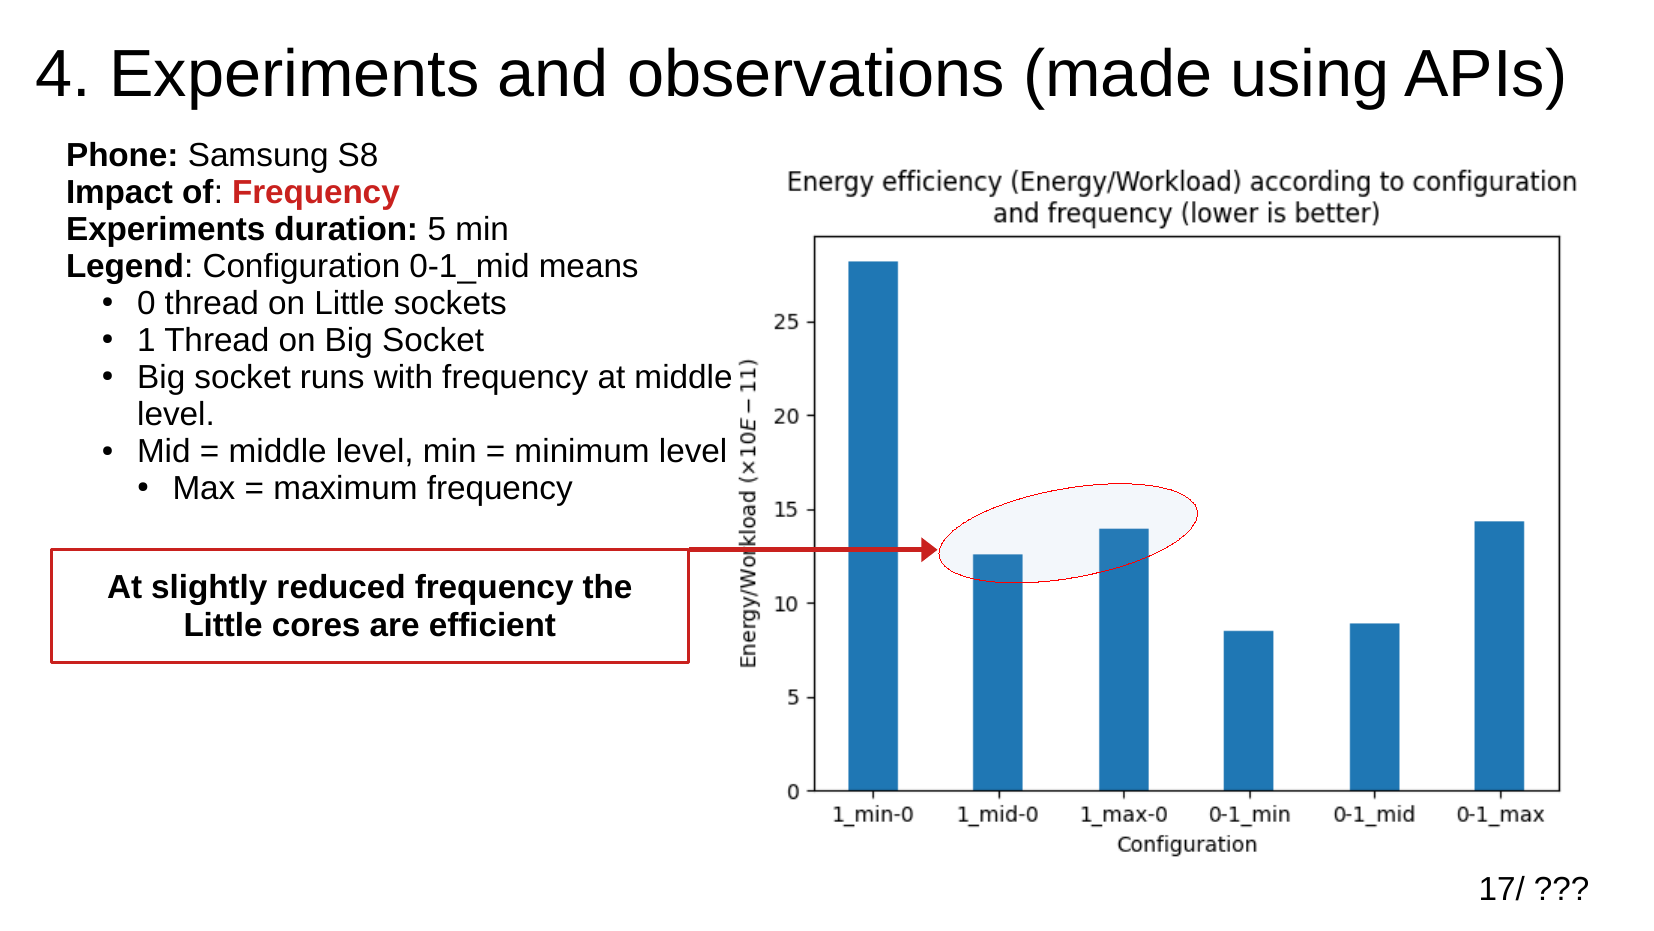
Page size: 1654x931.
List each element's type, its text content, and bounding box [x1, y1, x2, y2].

text_box Phone: Samsung S8 Impact of: Frequency Experiments duration: 5 min Legend: Configuration 0-1_mid means 0 thread on Little sockets 1 Thread on Big Socket Big socket runs with frequency at middle level. Mid = middle level, min = minimum level Max = maximum frequency [51, 148, 764, 515]
text_box [938, 483, 1198, 583]
picture [694, 149, 1654, 870]
text_box 17/ ??? [1463, 862, 1652, 931]
text_box At slightly reduced frequency the Little cores are efficient [51, 549, 689, 663]
title 4. Experiments and observations (made using APIs) [35, 0, 1629, 148]
